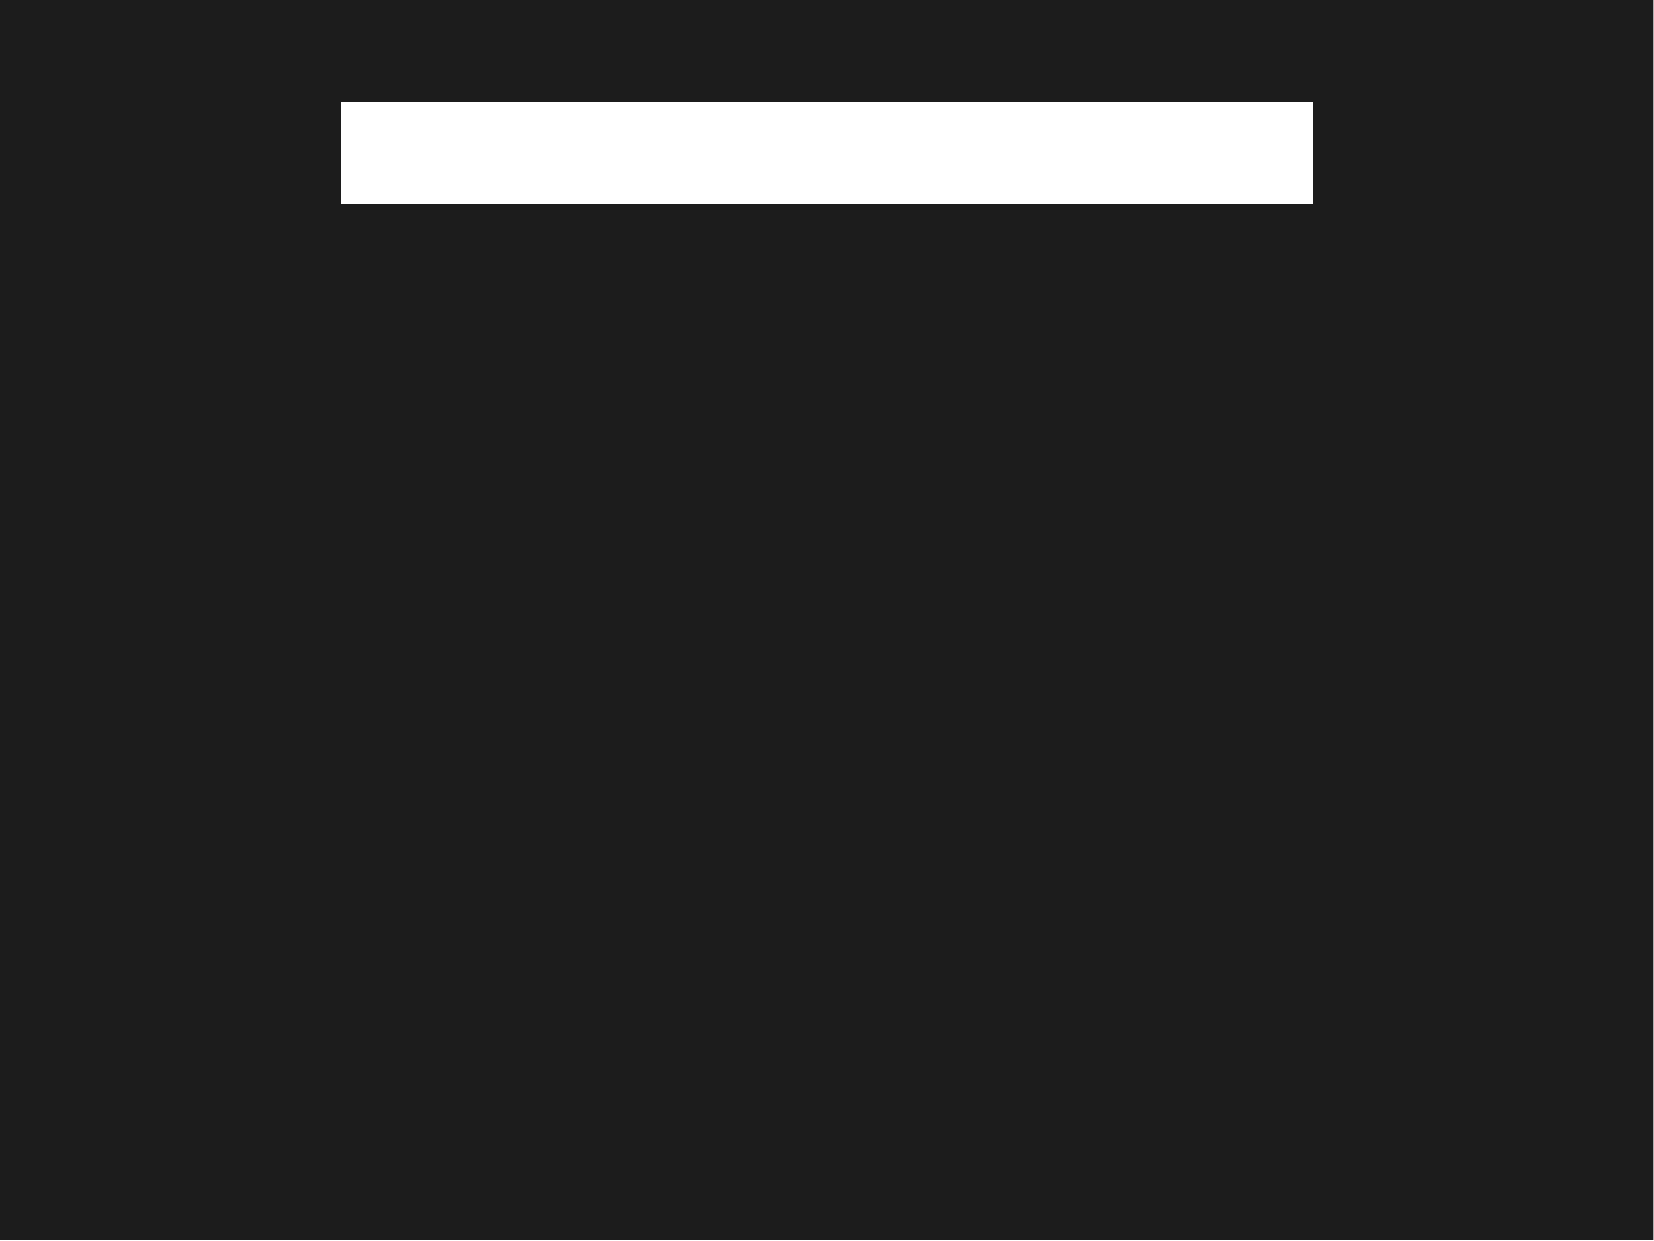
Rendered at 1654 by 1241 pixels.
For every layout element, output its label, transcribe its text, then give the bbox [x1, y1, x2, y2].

title LL(*): Top-down parsing [82, 49, 1571, 257]
